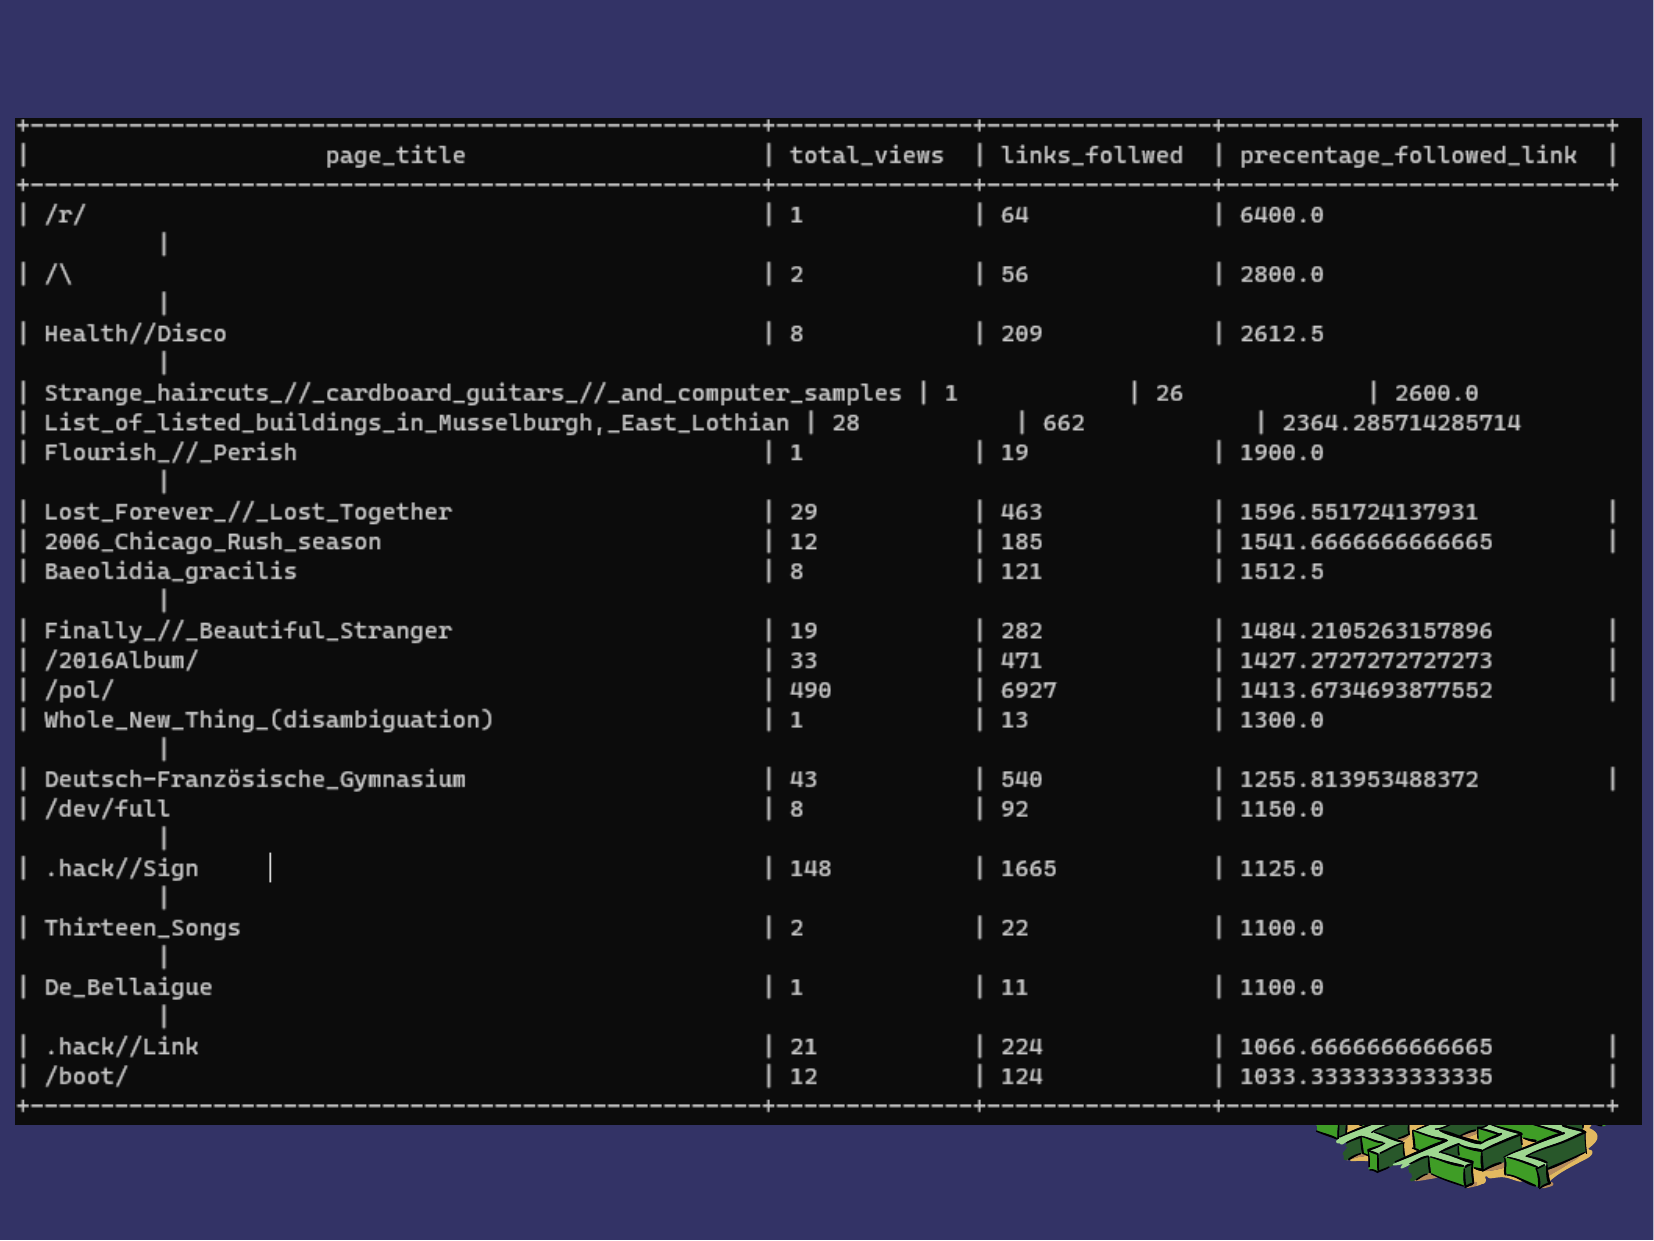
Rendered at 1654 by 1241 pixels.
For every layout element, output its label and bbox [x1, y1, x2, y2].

picture [15, 118, 1642, 1126]
